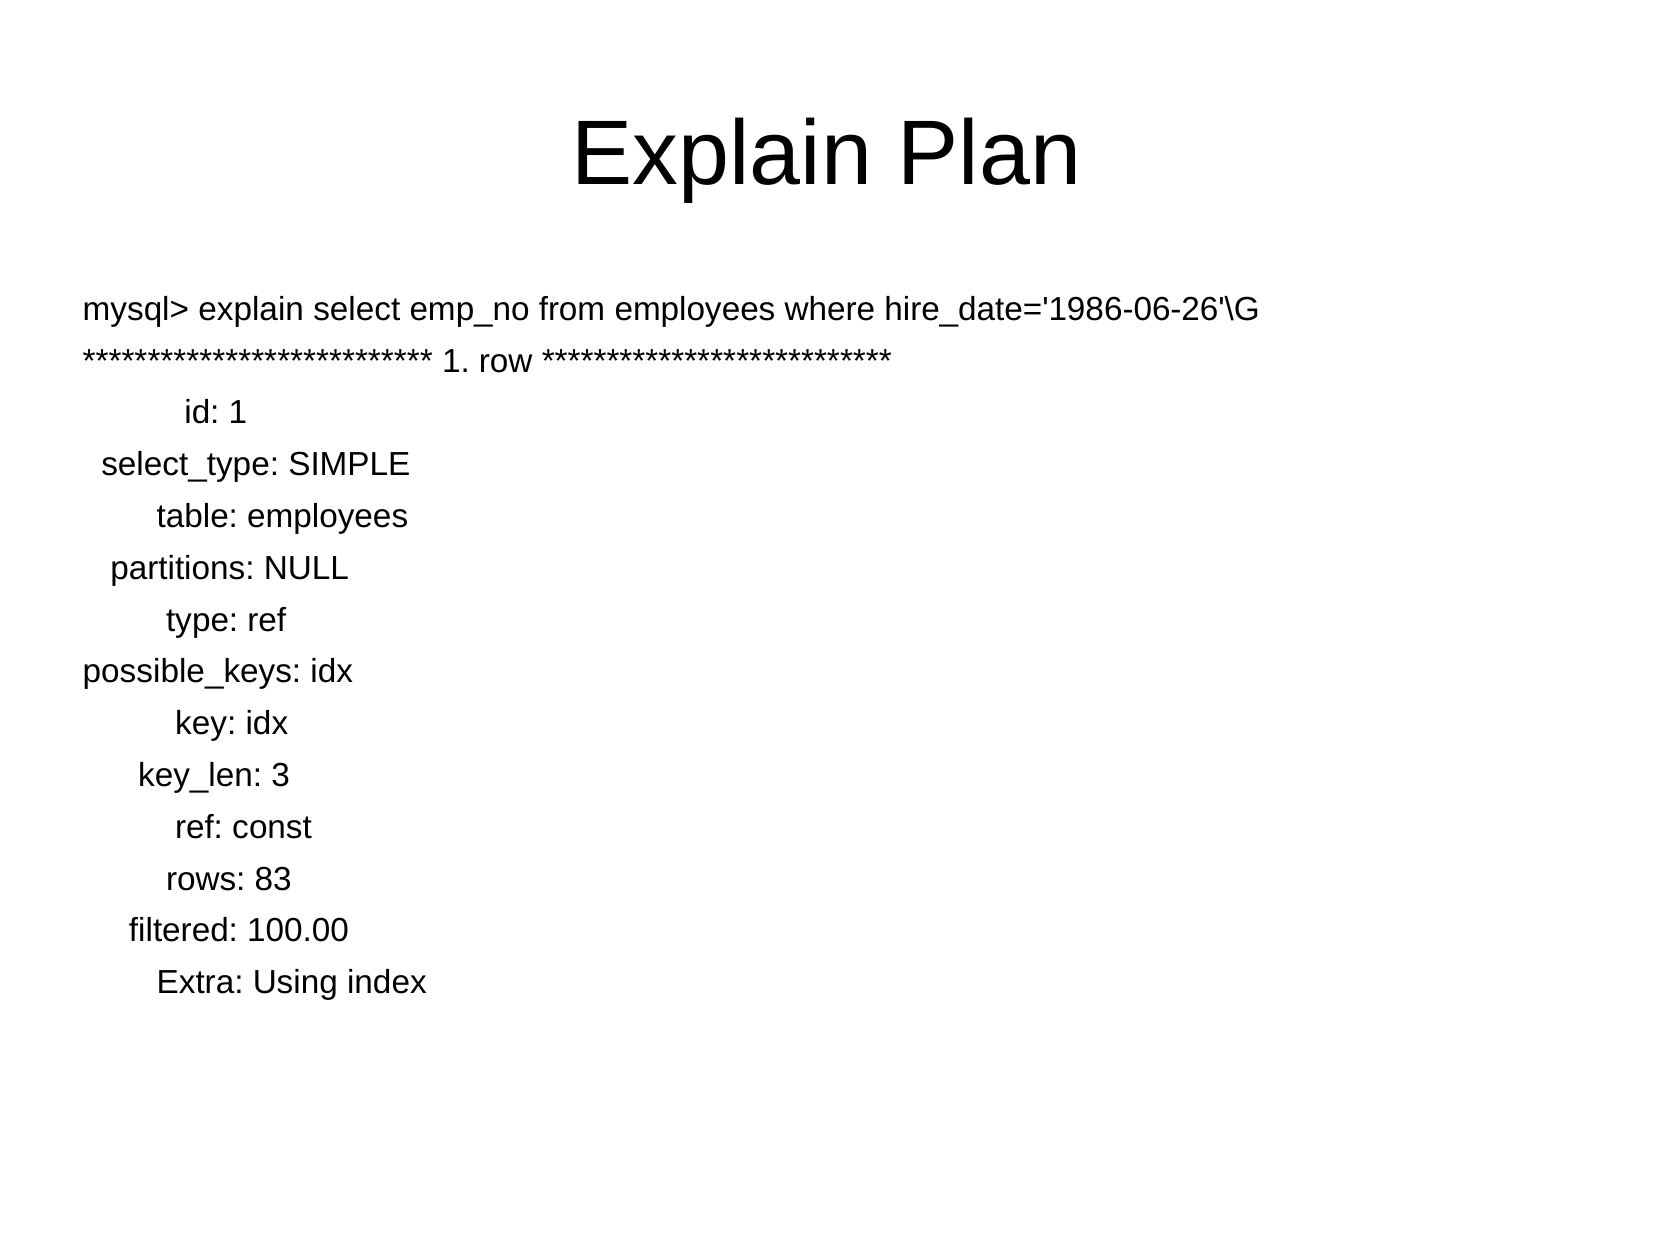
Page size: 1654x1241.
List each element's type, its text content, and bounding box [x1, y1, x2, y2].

list mysql> explain select emp_no from employees where hire_date='1986-06-26'\G *************************** 1. row *************************** id: 1 select_type: SIMPLE table: employees partitions: NULL type: ref possible_keys: idx key: idx key_len: 3 ref: const rows: 83 filtered: 100.00 Extra: Using index [82, 290, 1571, 1010]
title Explain Plan [82, 49, 1571, 257]
